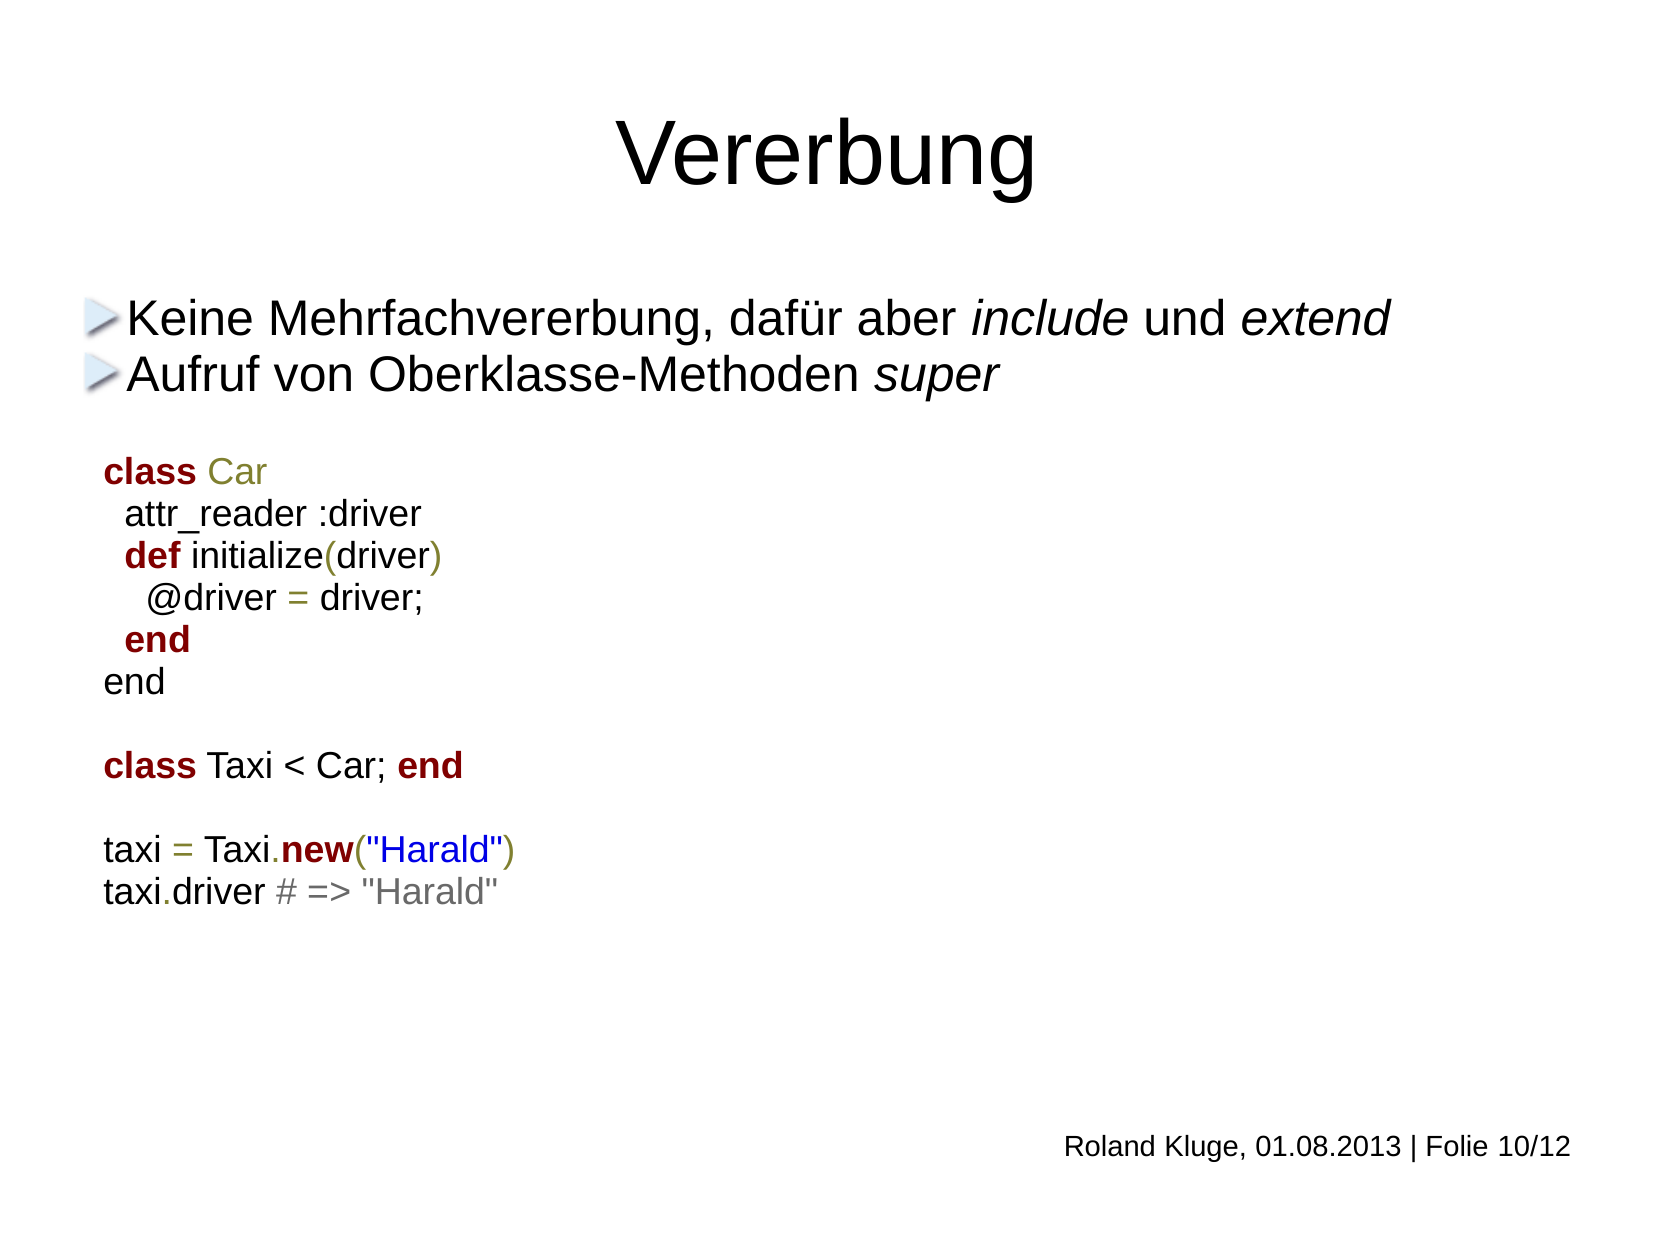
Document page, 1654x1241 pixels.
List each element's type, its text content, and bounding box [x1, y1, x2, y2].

text_box class Car attr_reader :driver def initialize(driver) @driver = driver; end end class Taxi < Car; end taxi = Taxi.new("Harald") taxi.driver # => "Harald" [88, 442, 1182, 962]
title Vererbung [82, 49, 1571, 257]
text_box Keine Mehrfachvererbung, dafür aber include und extend Aufruf von Oberklasse-Methoden super [82, 290, 1571, 1010]
